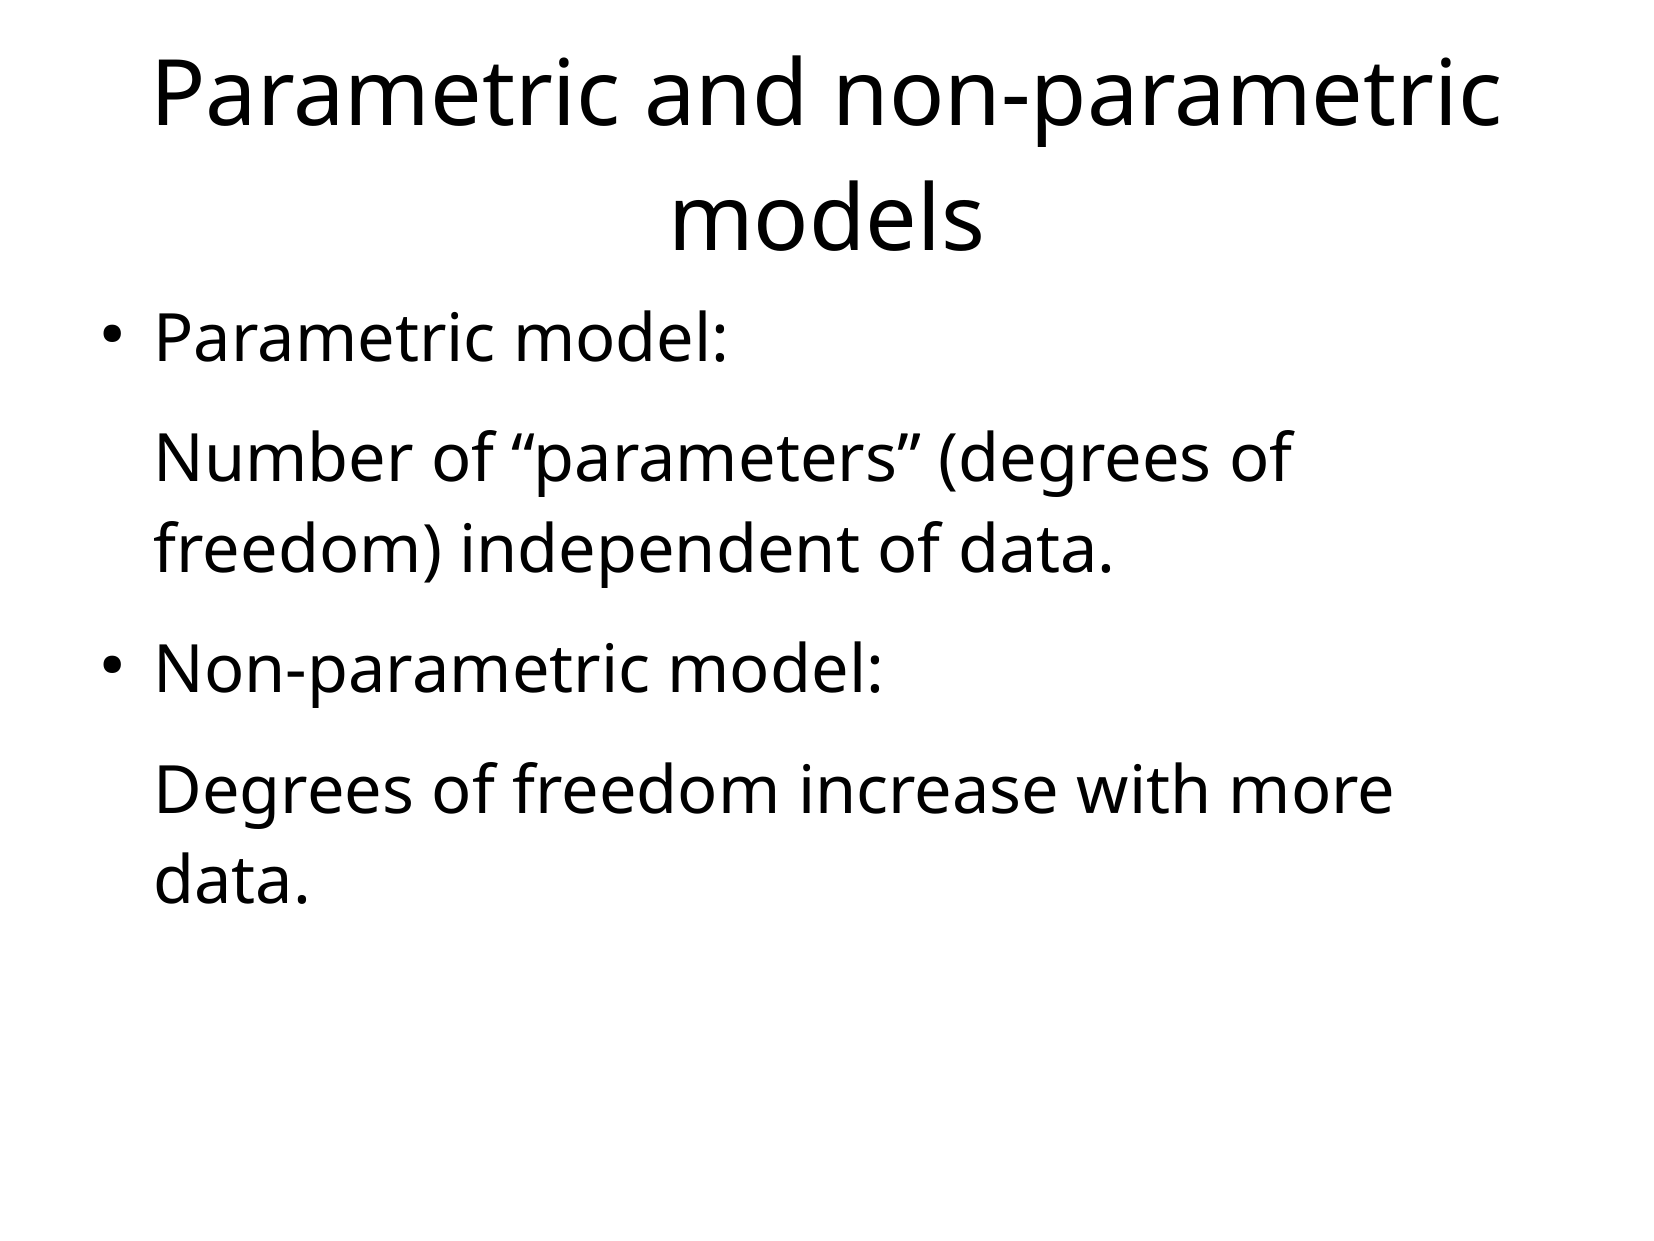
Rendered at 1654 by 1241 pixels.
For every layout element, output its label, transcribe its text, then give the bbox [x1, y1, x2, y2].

title Parametric and non-parametric models [82, 49, 1571, 257]
list Parametric model: Number of “parameters” (degrees of freedom) independent of data. Non-parametric model: Degrees of freedom increase with more data. [82, 290, 1571, 1010]
